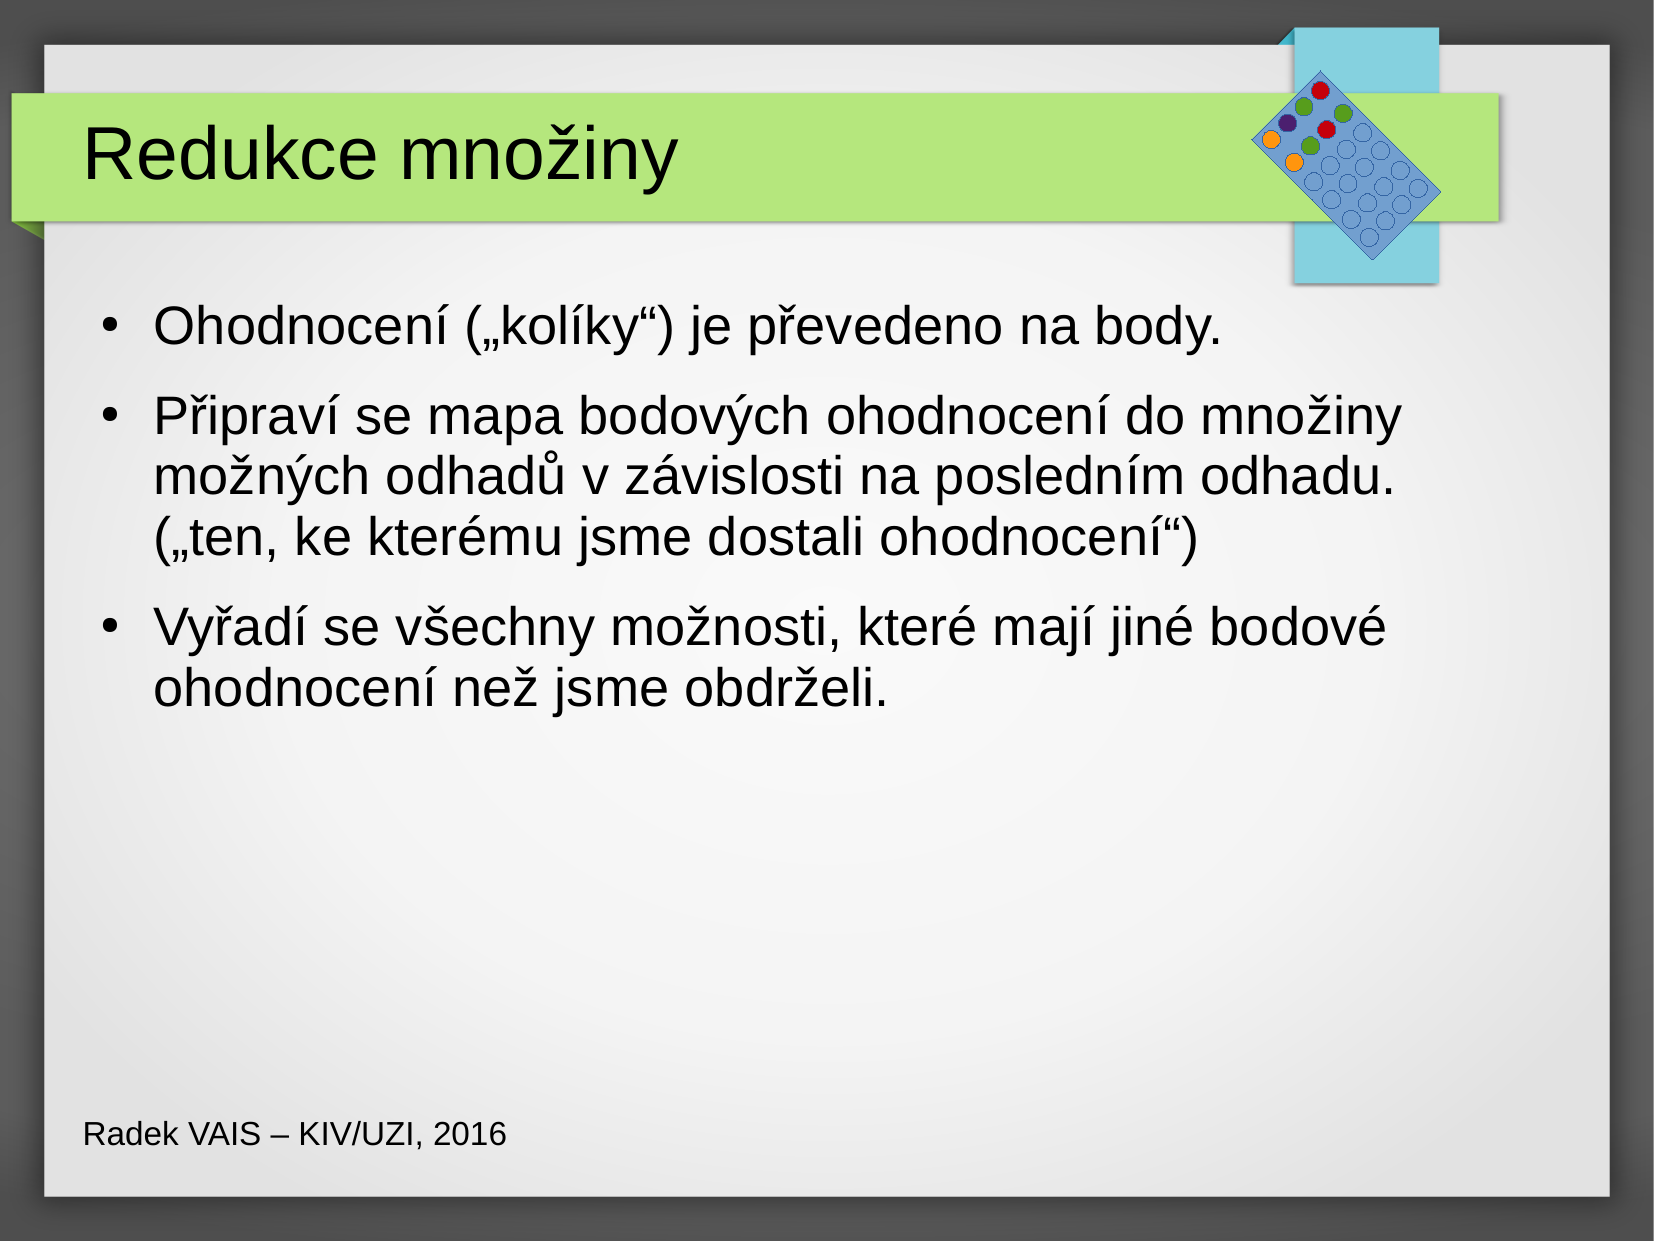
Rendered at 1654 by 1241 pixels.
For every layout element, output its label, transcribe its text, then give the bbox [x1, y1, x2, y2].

title Redukce množiny [82, 94, 1264, 213]
title Radek VAIS – KIV/UZI, 2016 [82, 1098, 1548, 1170]
list Ohodnocení („kolíky“) je převedeno na body. Připraví se mapa bodových ohodnocení do množiny možných odhadů v závislosti na posledním odhadu. („ten, ke kterému jsme dostali ohodnocení“) Vyřadí se všechny možnosti, které mají jiné bodové ohodnocení než jsme obdrželi. [82, 295, 1571, 1015]
picture [0, 0, 1654, 1241]
text_box [1251, 70, 1441, 260]
